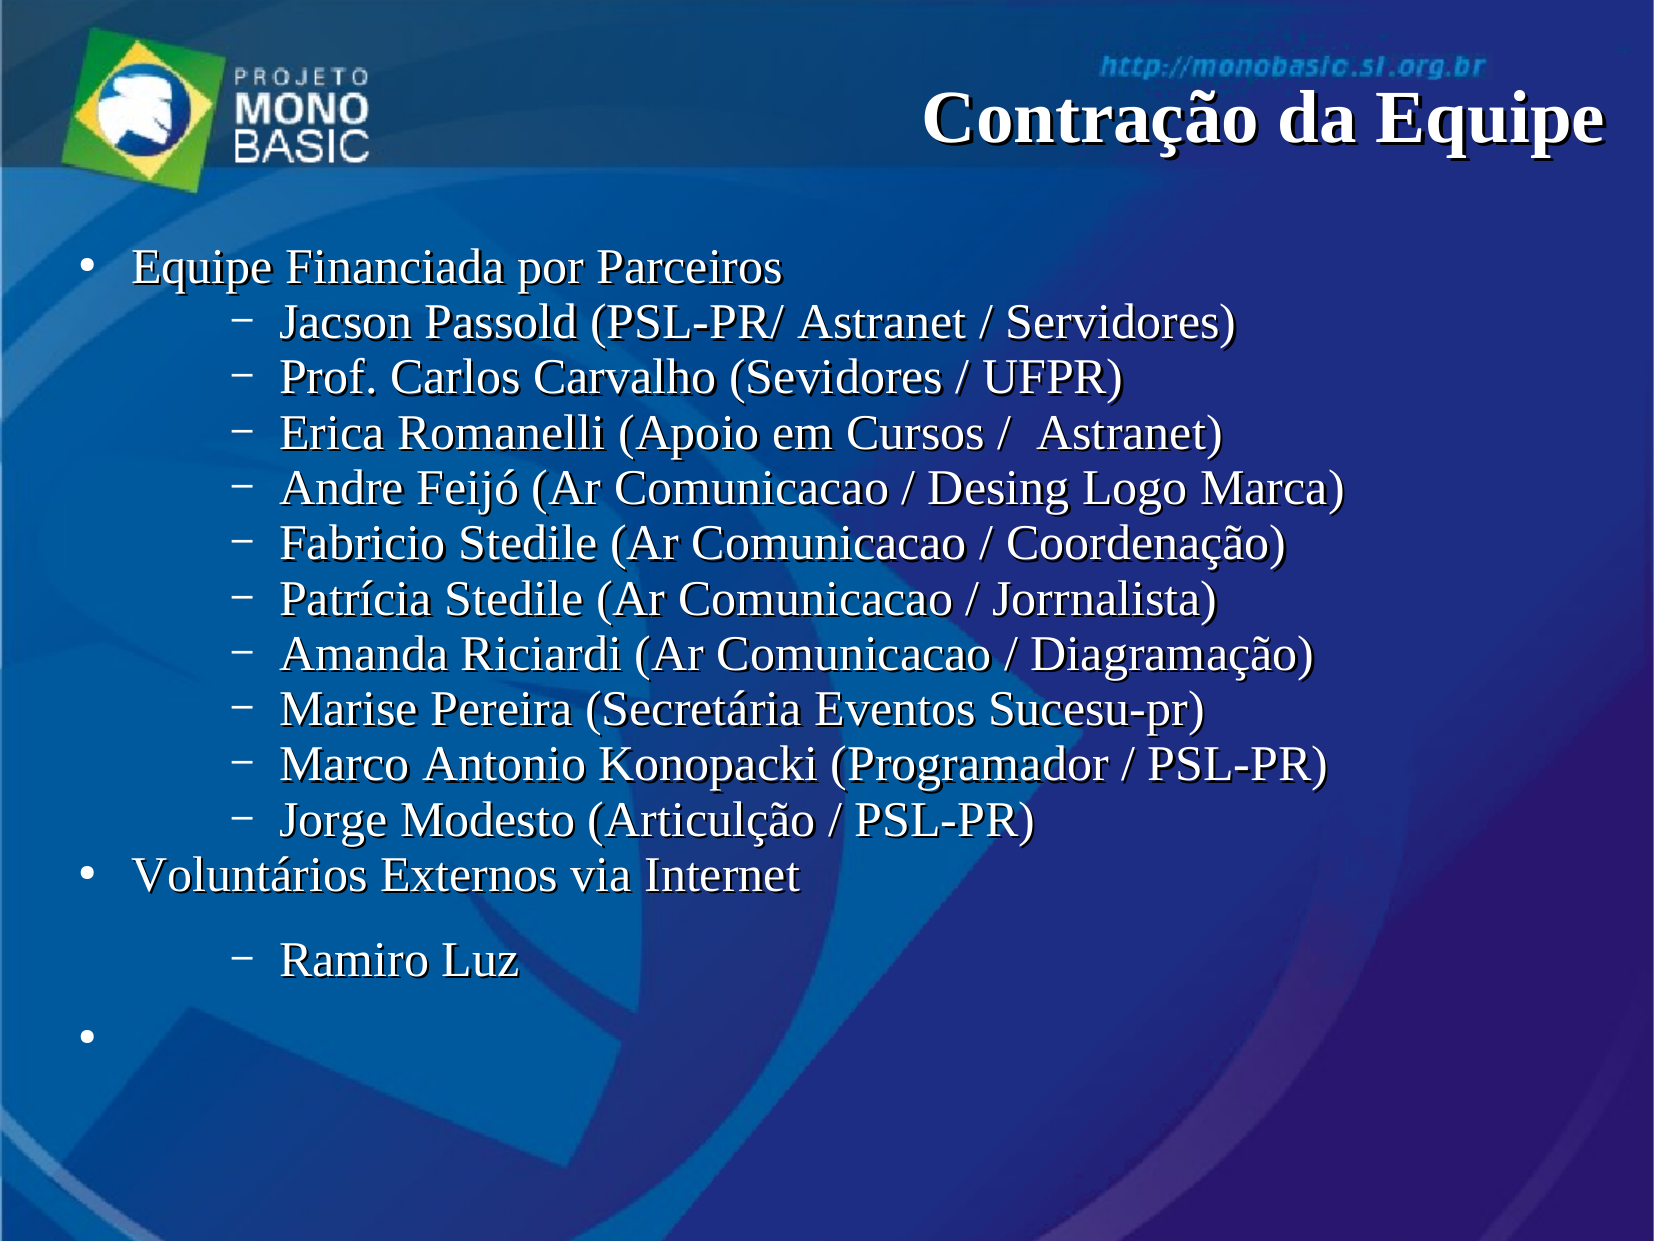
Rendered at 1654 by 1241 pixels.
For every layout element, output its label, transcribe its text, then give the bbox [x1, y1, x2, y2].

title Contração da Equipe [222, 43, 1606, 191]
list Equipe Financiada por Parceiros Jacson Passold (PSL-PR/ Astranet / Servidores) Prof. Carlos Carvalho (Sevidores / UFPR) Erica Romanelli (Apoio em Cursos / Astranet) Andre Feijó (Ar Comunicacao / Desing Logo Marca) Fabricio Stedile (Ar Comunicacao / Coordenação) Patrícia Stedile (Ar Comunicacao / Jorrnalista) Amanda Riciardi (Ar Comunicacao / Diagramação) Marise Pereira (Secretária Eventos Sucesu-pr) Marco Antonio Konopacki (Programador / PSL-PR) Jorge Modesto (Articulção / PSL-PR) Voluntários Externos via Internet Ramiro Luz [42, 238, 1535, 1139]
picture [0, 0, 1654, 1241]
